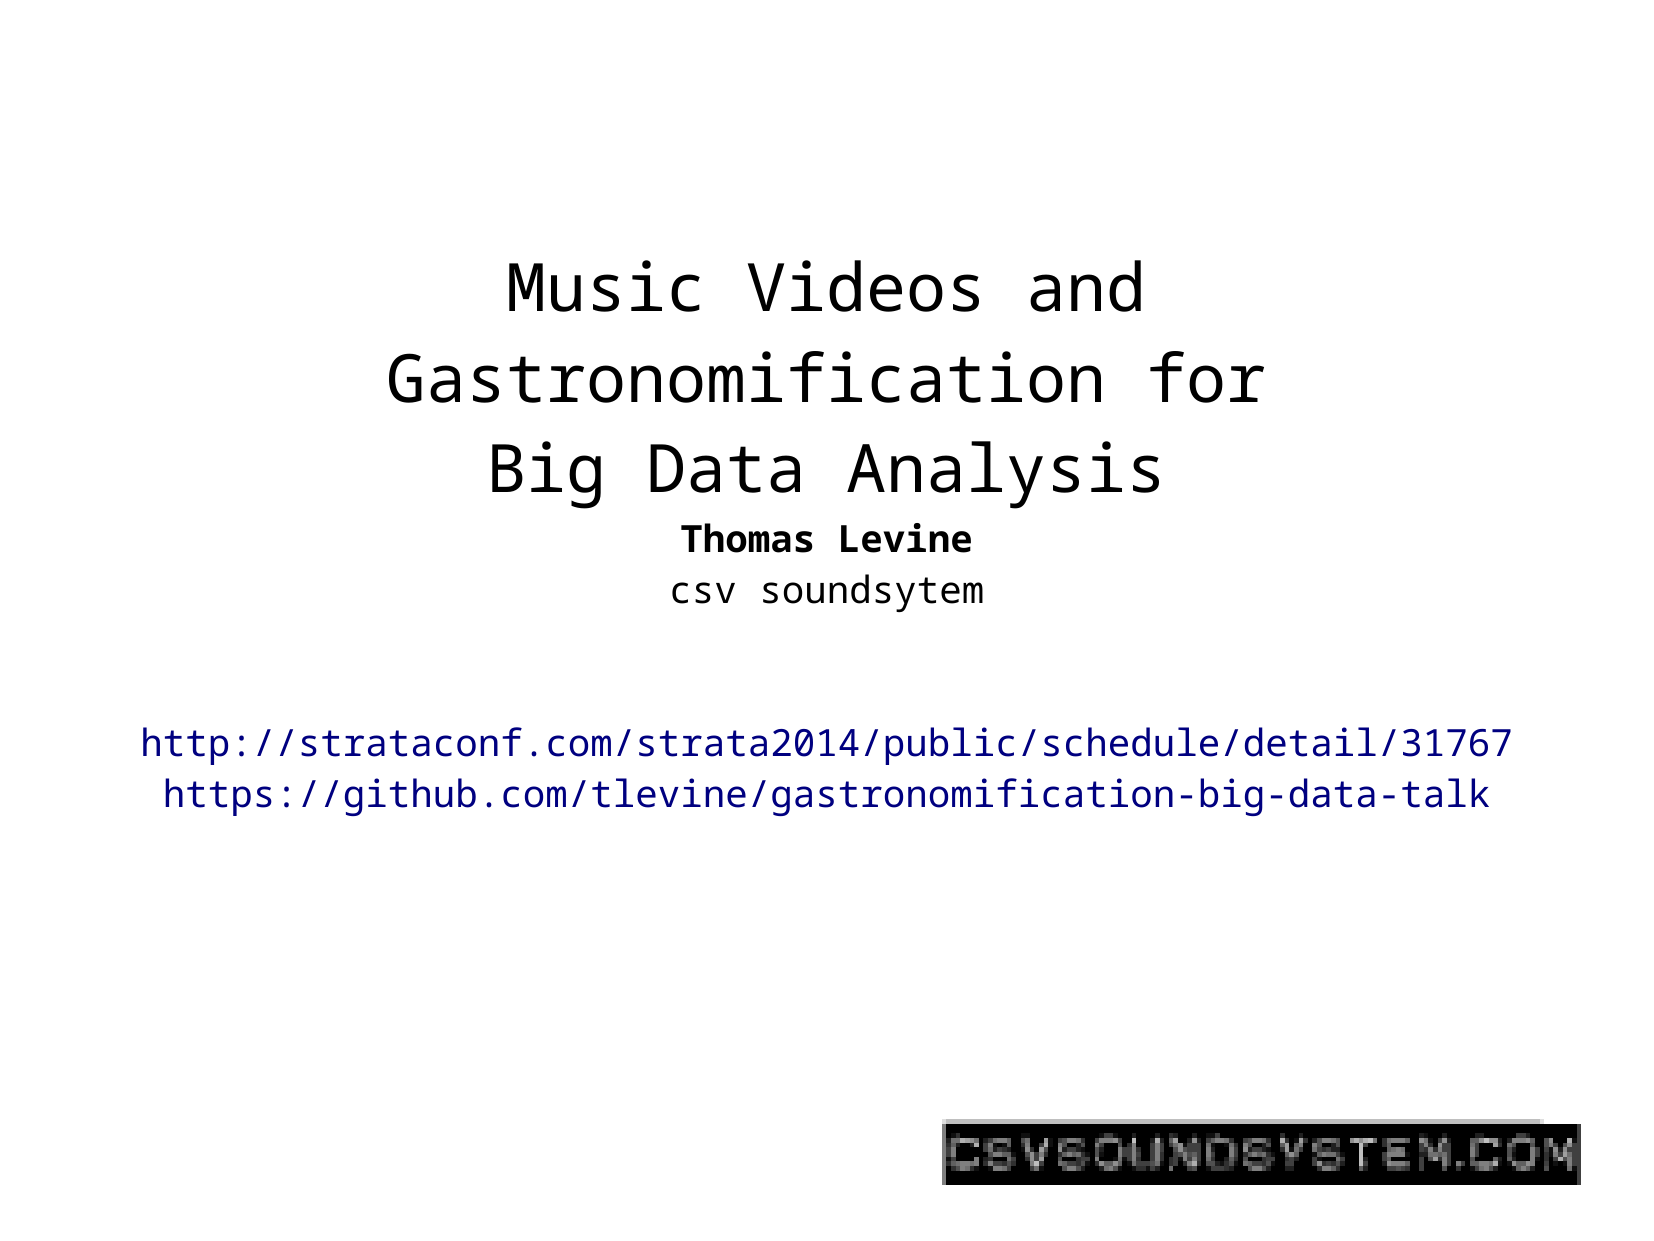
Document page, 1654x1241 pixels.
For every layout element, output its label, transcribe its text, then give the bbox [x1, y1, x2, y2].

subtitle Music Videos and Gastronomification for Big Data Analysis Thomas Levine csv soundsytem http://strataconf.com/strata2014/public/schedule/detail/31767 https://github.com/tlevine/gastronomification-big-data-talk [82, 49, 1571, 1010]
picture [933, 1064, 1591, 1185]
